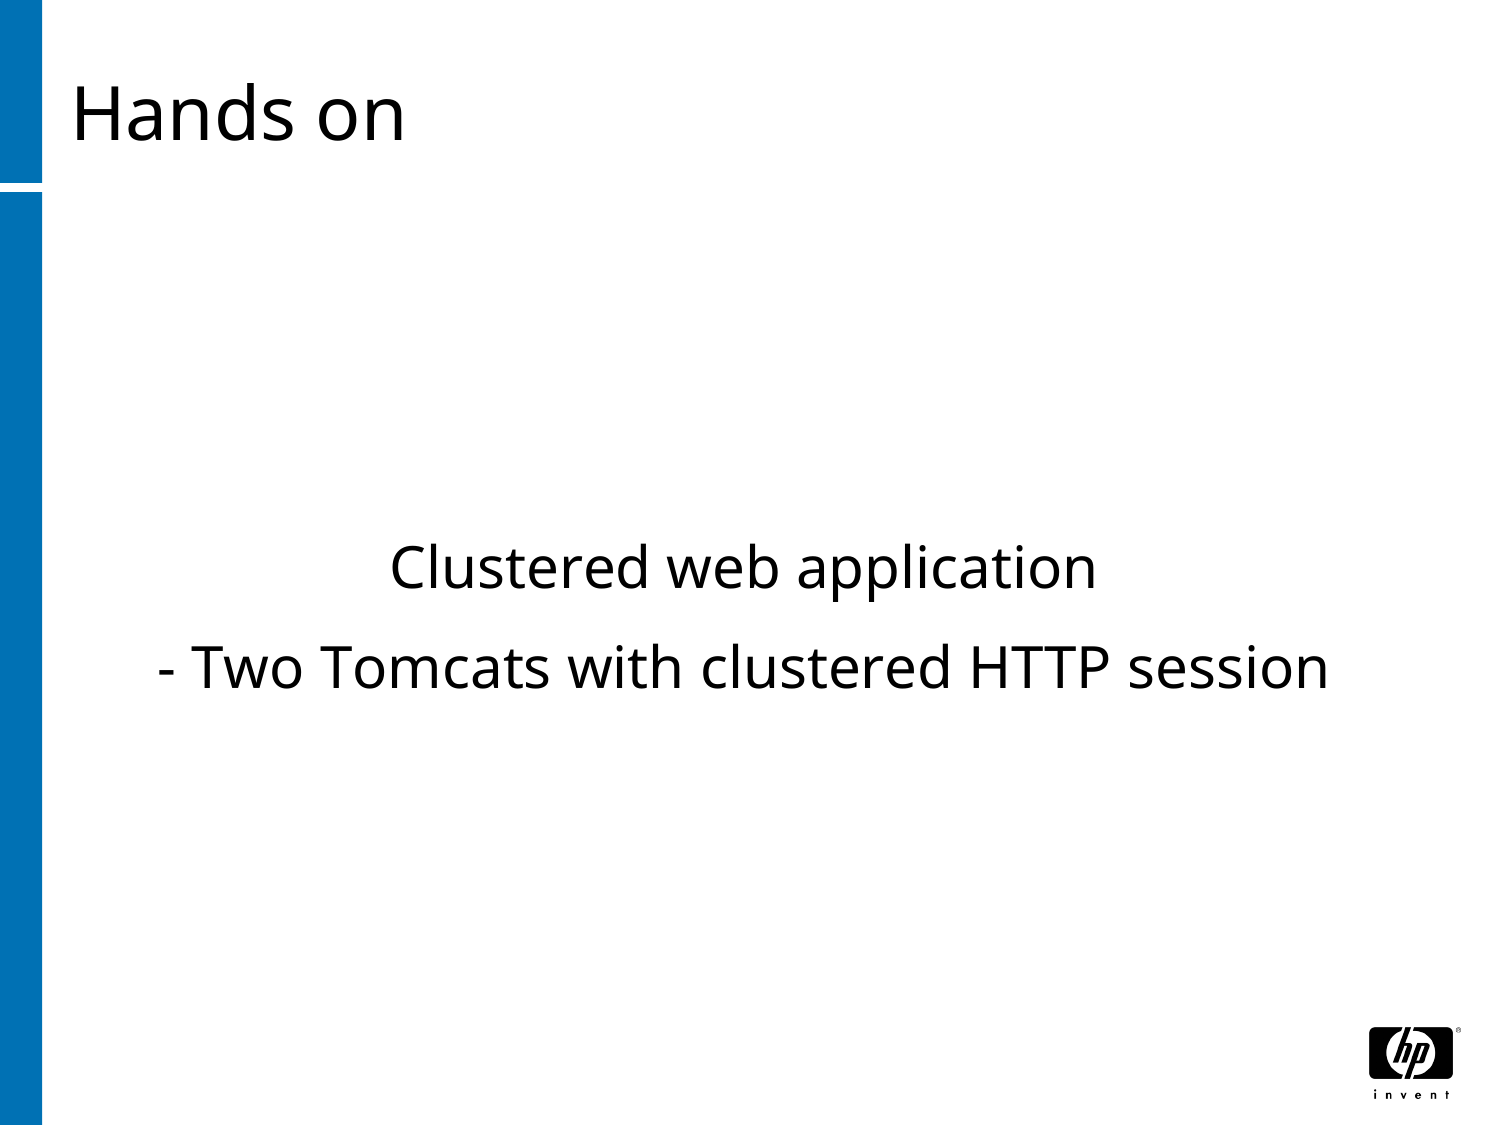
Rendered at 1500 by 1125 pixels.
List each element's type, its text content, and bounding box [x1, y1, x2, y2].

title Hands on [70, 26, 1423, 199]
picture [1369, 1027, 1461, 1099]
subtitle Clustered web application - Two Tomcats with clustered HTTP session [65, 244, 1423, 991]
